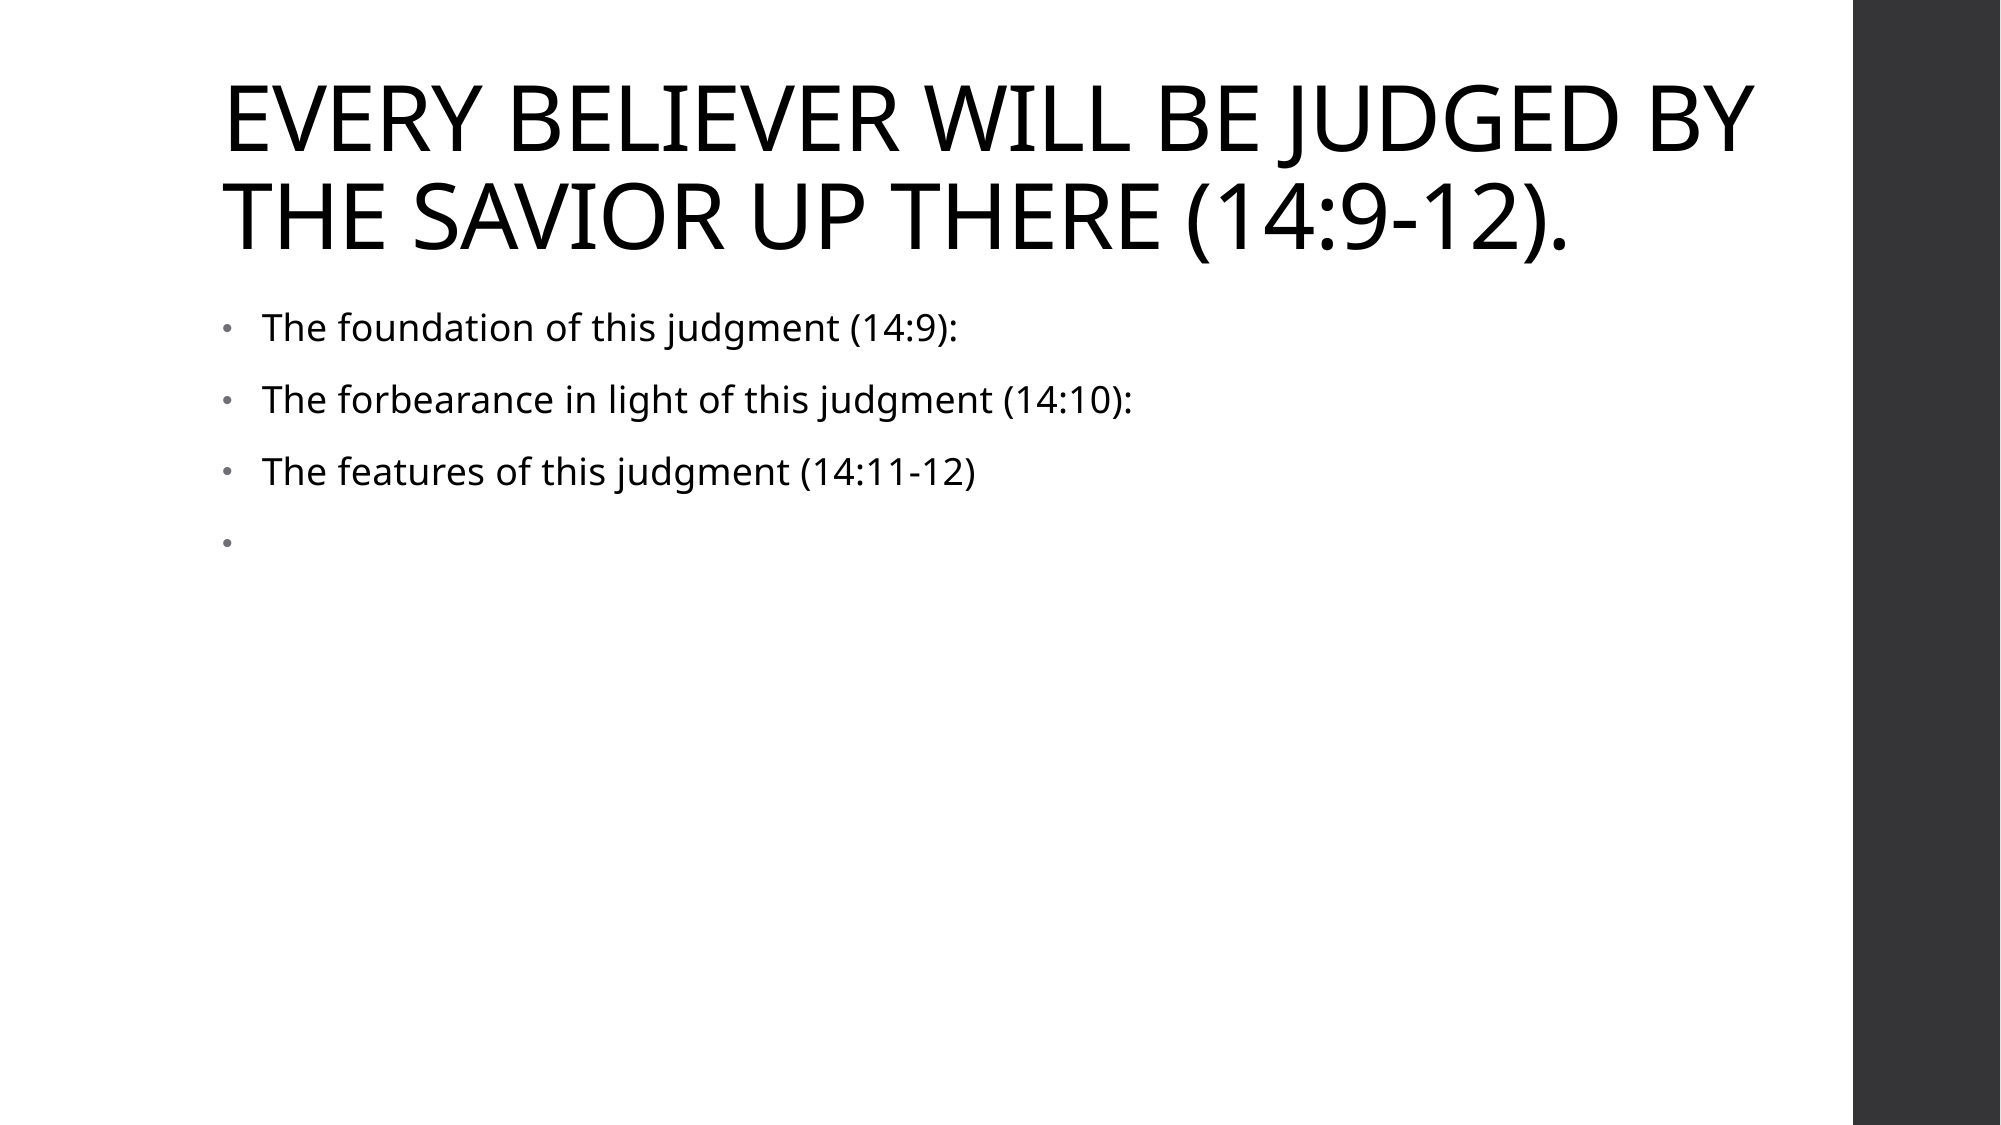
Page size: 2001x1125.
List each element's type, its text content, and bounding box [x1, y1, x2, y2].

list The foundation of this judgment (14:9): The forbearance in light of this judgment (14:10): The features of this judgment (14:11-12) [206, 299, 1617, 1014]
title EVERY BELIEVER WILL BE JUDGED BY THE SAVIOR UP THERE (14:9-12). [206, 60, 1797, 278]
